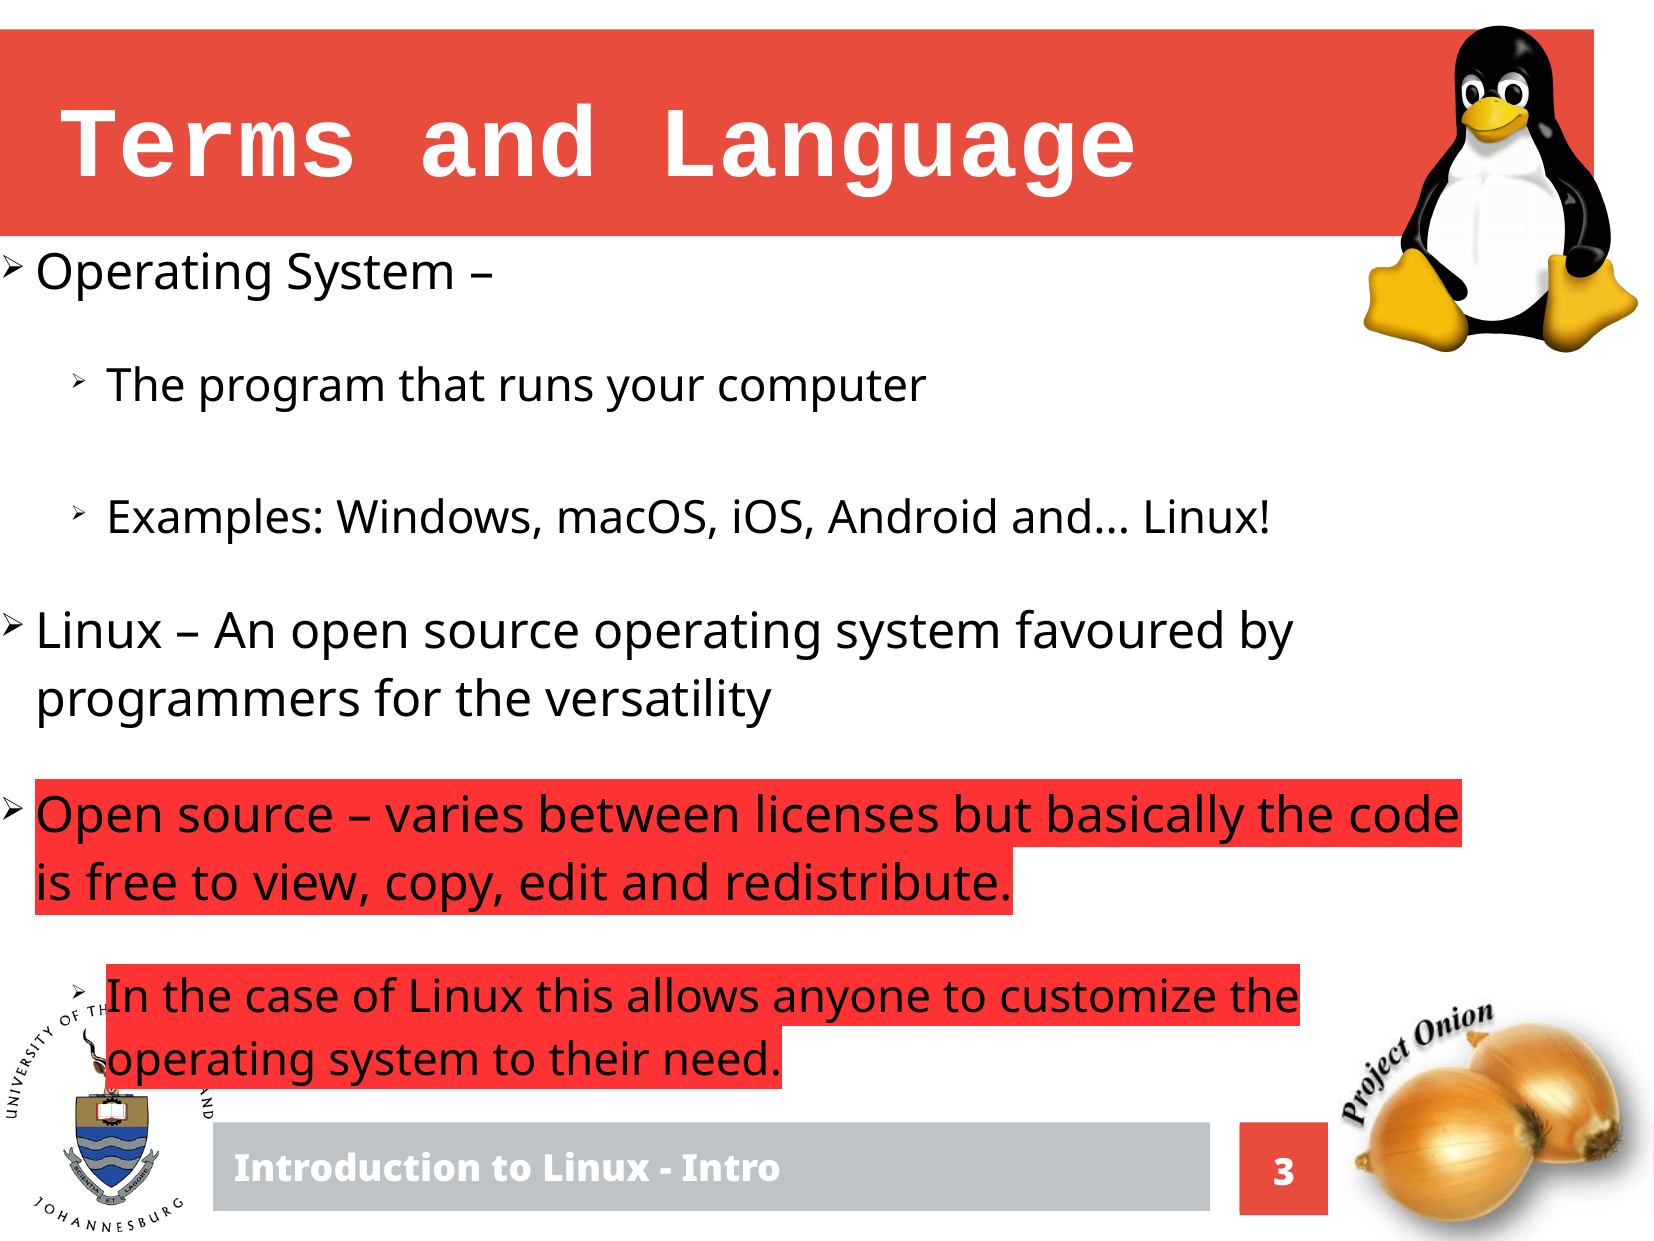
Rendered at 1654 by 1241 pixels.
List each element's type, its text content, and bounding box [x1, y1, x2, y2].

subtitle Operating System – The program that runs your computer Examples: Windows, macOS, iOS, Android and... Linux! Linux – An open source operating system favoured by programmers for the versatility Open source – varies between licenses but basically the code is free to view, copy, edit and redistribute. In the case of Linux this allows anyone to customize the operating system to their need. [0, 236, 1506, 1005]
picture [1345, 4, 1653, 367]
title Terms and Language [58, 59, 1594, 207]
picture [6, 1005, 213, 1232]
picture [1328, 986, 1653, 1241]
